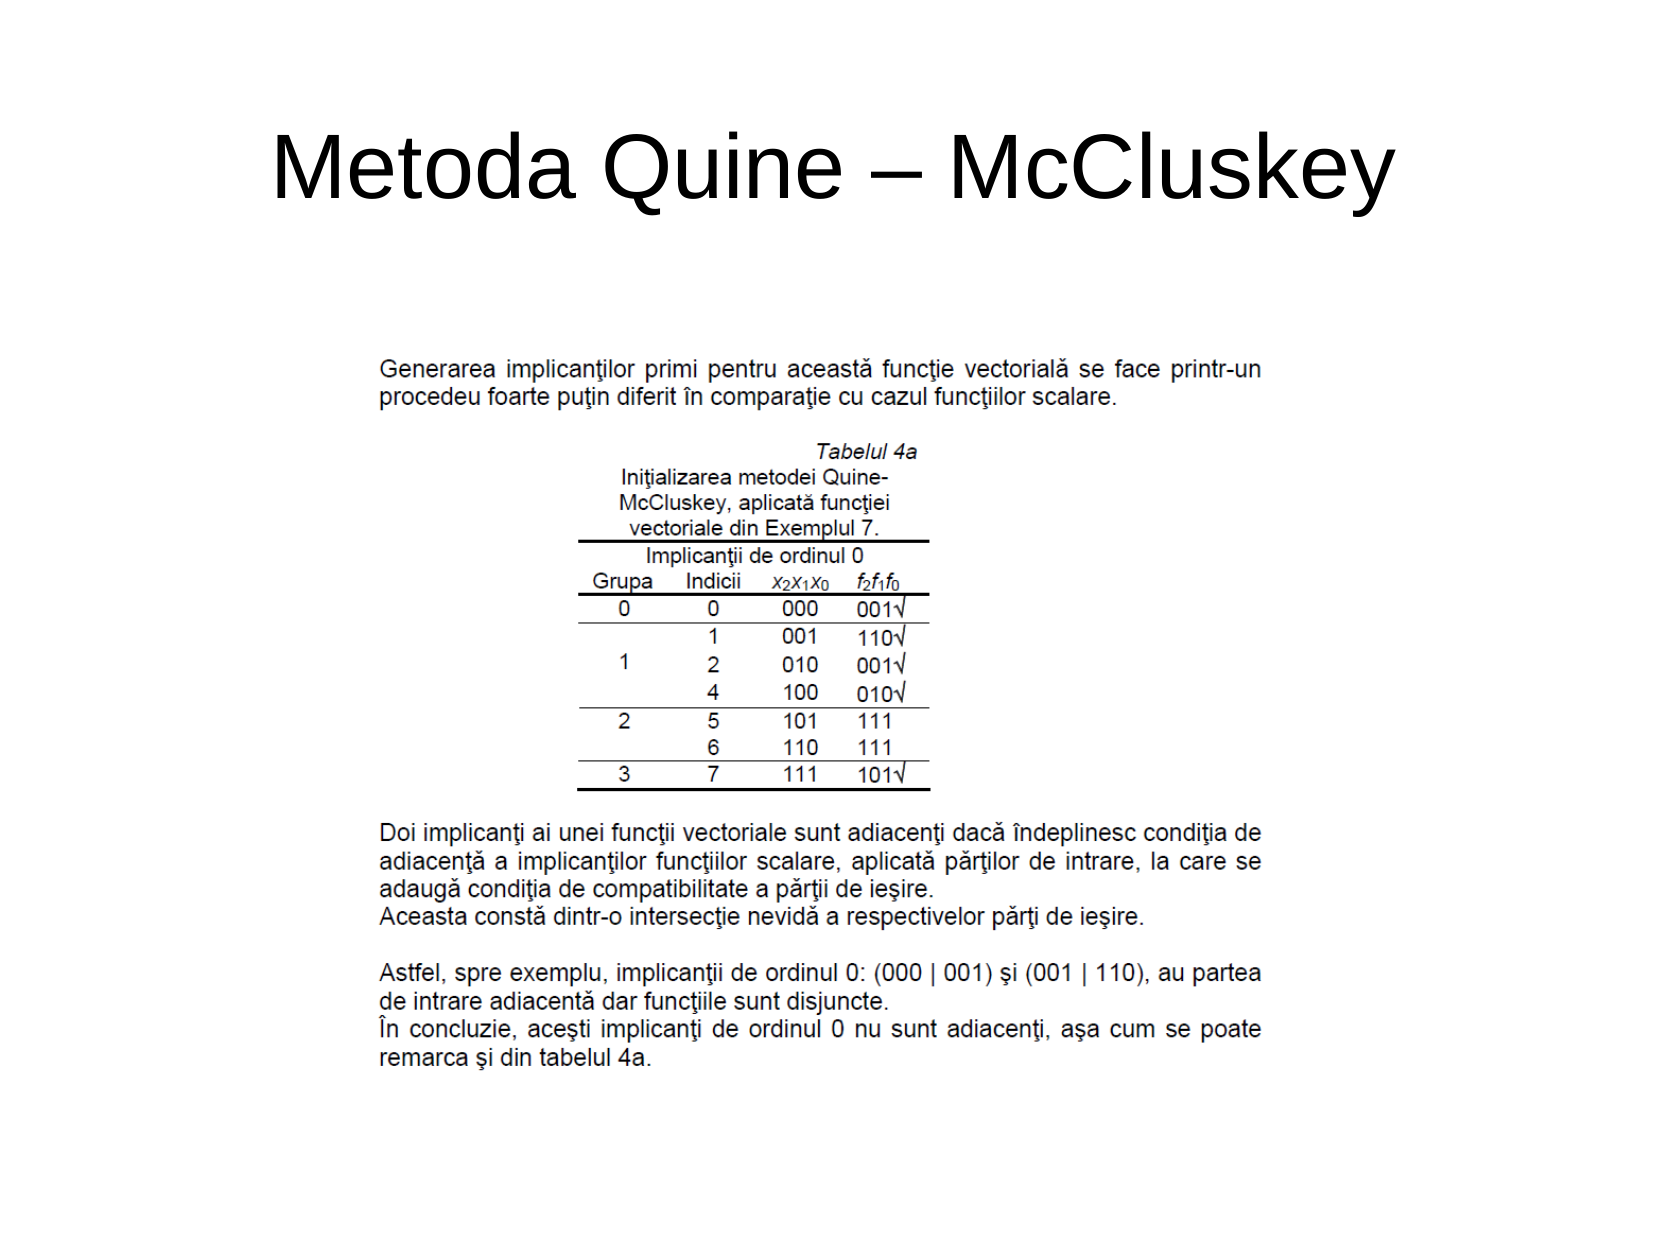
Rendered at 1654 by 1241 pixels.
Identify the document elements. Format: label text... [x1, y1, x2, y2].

title Metoda Quine – McCluskey [90, 62, 1579, 271]
picture [365, 353, 1304, 1084]
